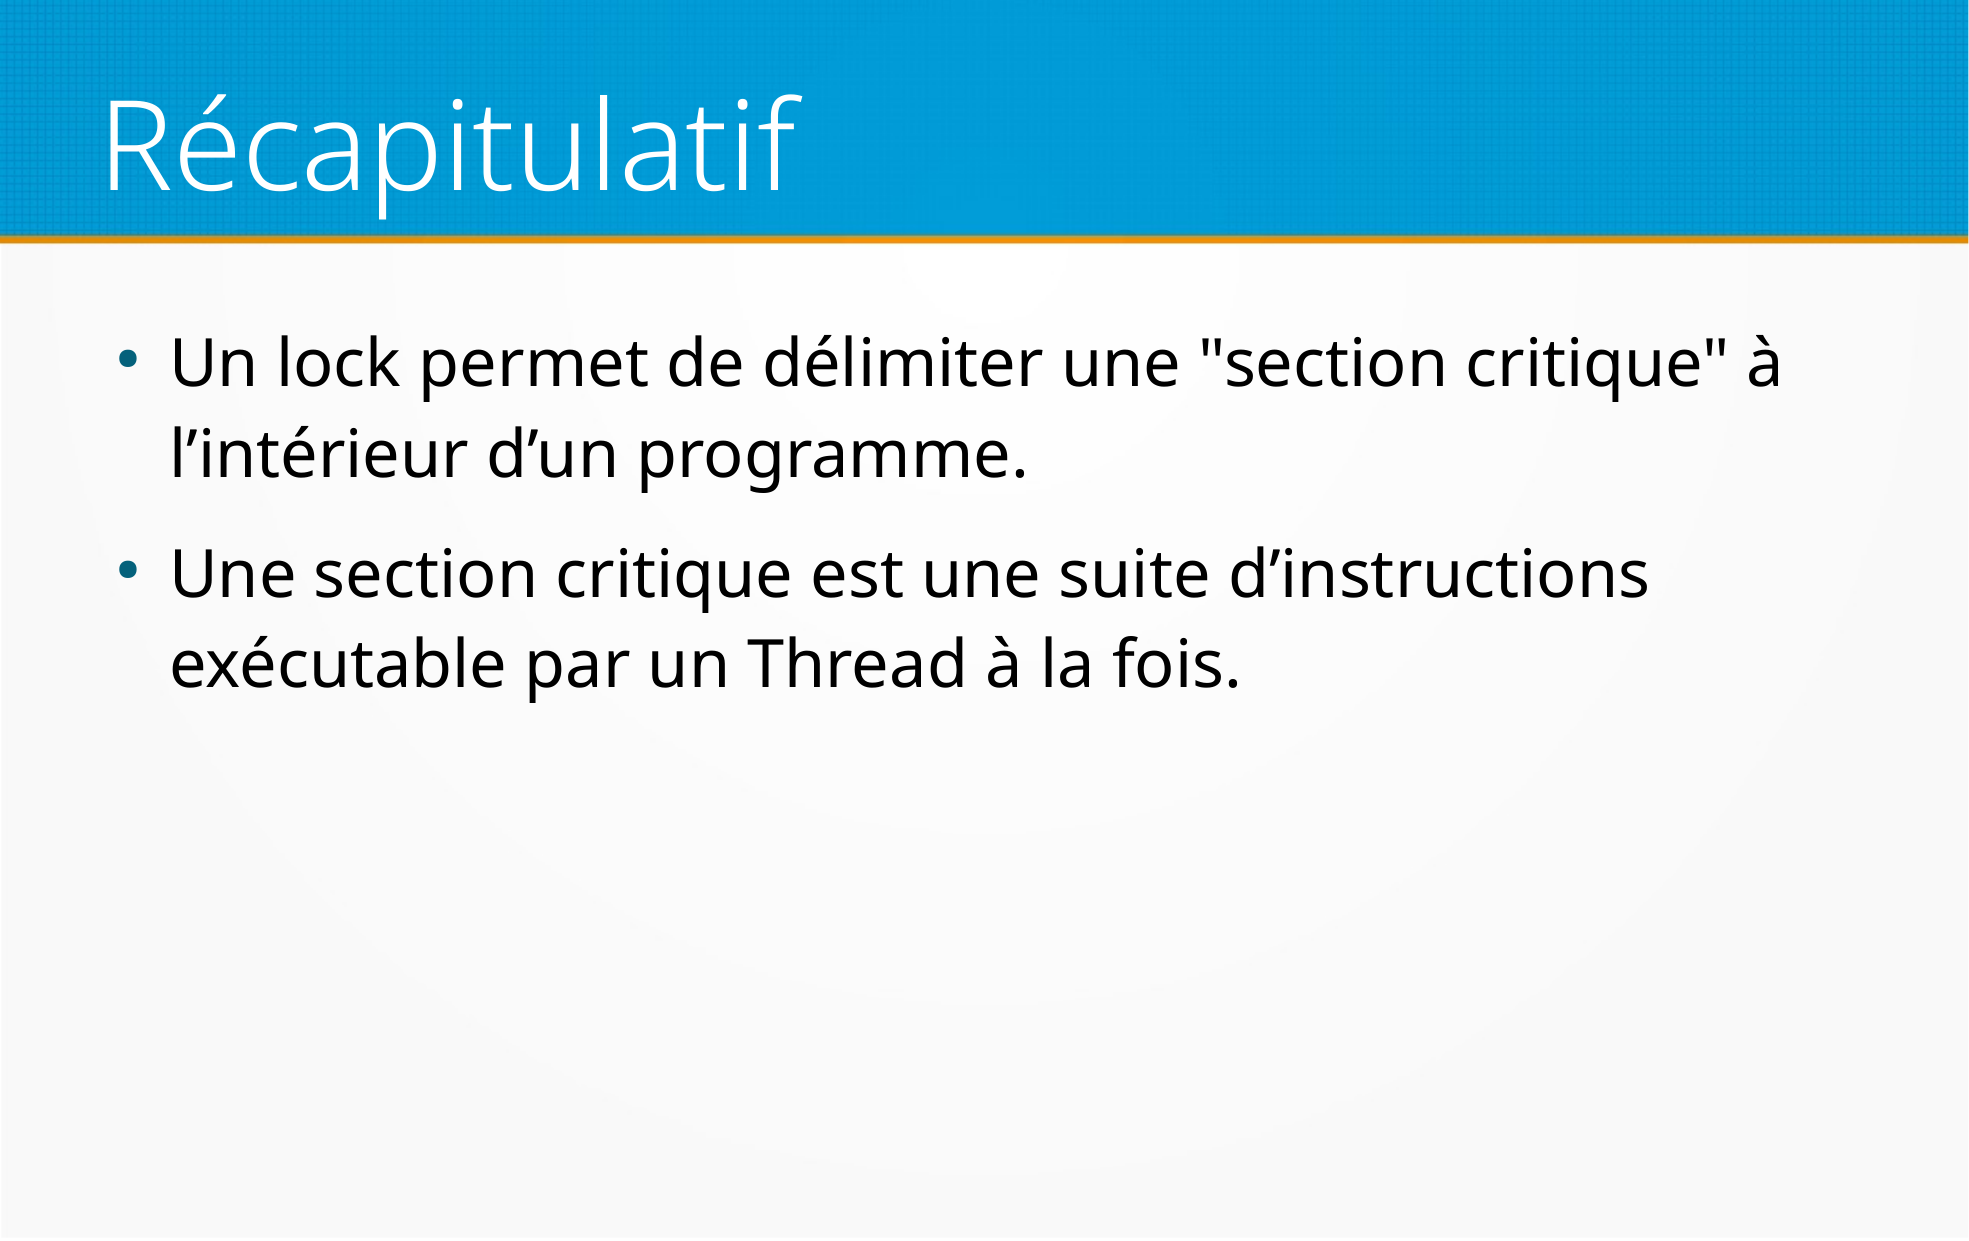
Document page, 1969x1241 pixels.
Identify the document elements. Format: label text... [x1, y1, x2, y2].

list Un lock permet de délimiter une "section critique" à l’intérieur d’un programme. Une section critique est une suite d’instructions exécutable par un Thread à la fois. [98, 315, 1861, 1081]
picture [0, 233, 1969, 1241]
title Récapitulatif [98, 19, 1870, 227]
